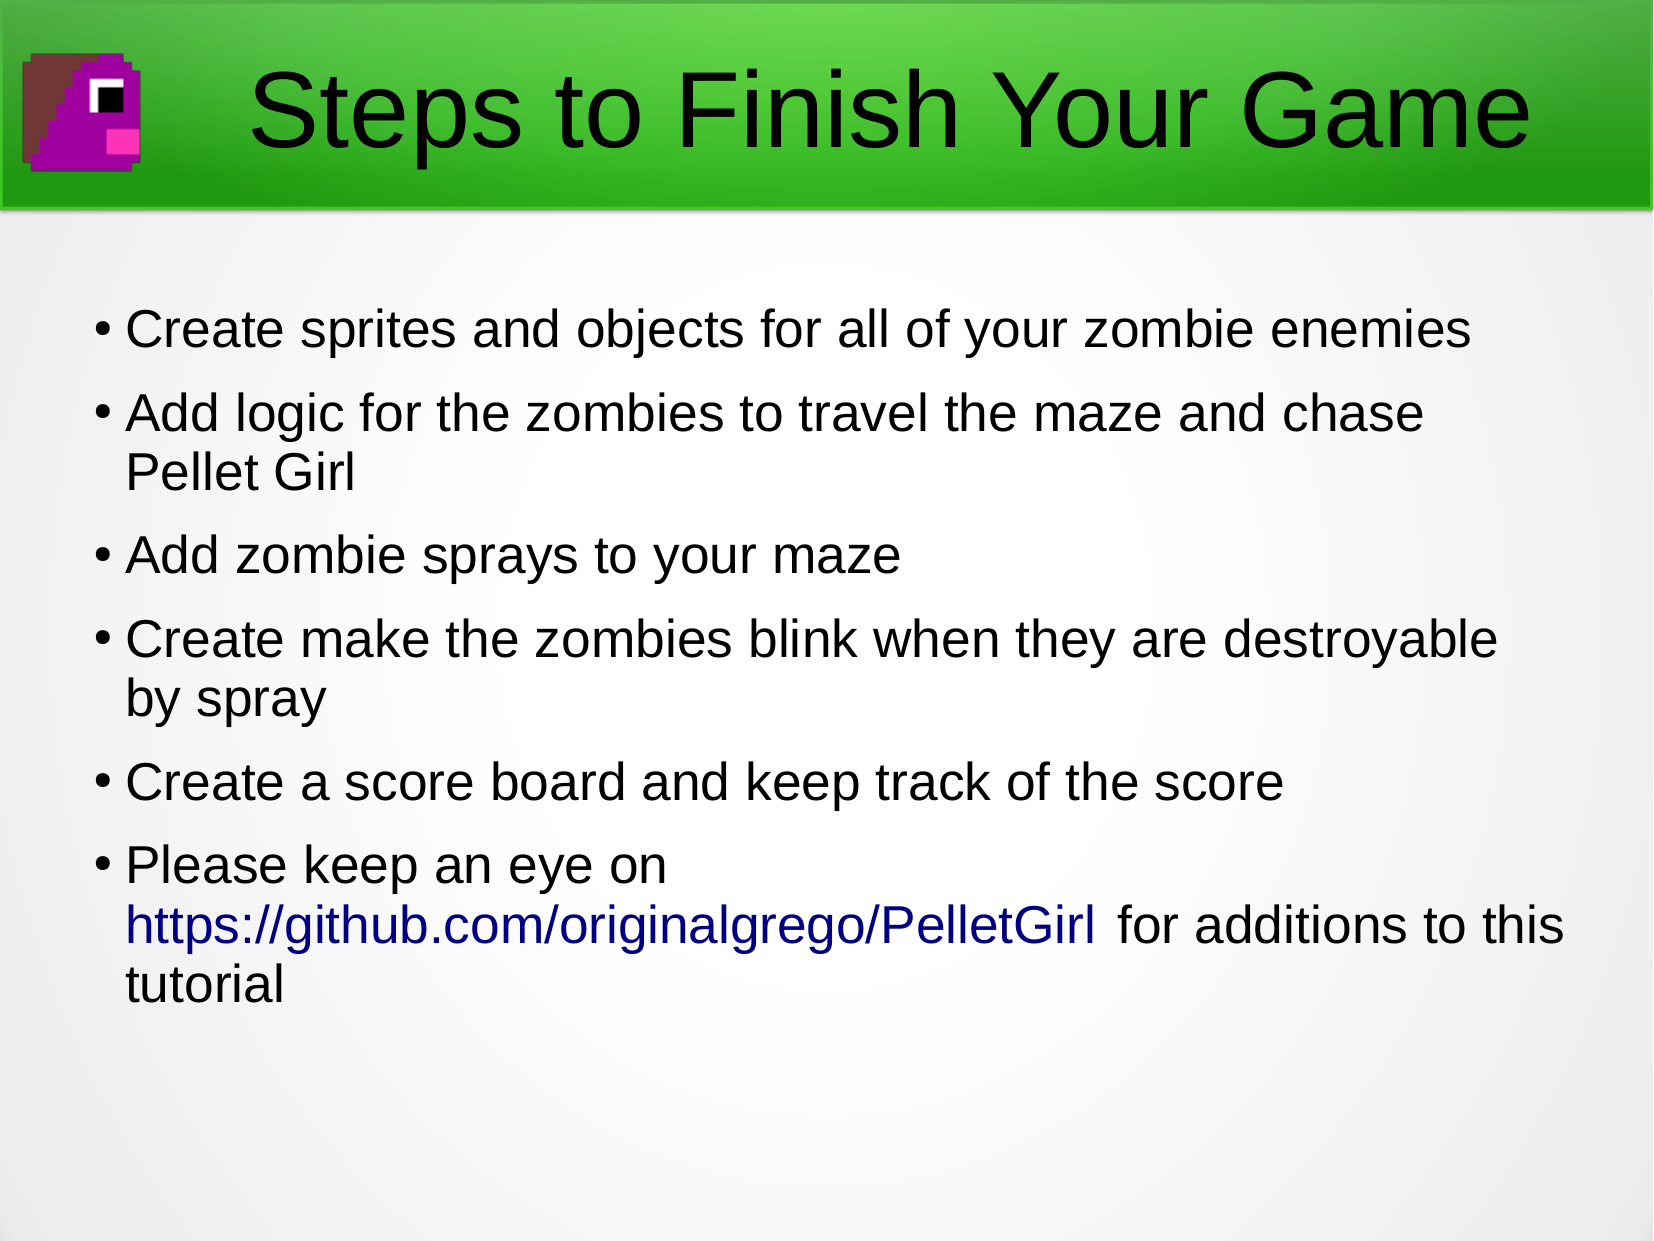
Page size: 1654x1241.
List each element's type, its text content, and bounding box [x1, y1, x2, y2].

title Steps to Finish Your Game [148, 30, 1636, 190]
picture [15, 46, 148, 180]
list Create sprites and objects for all of your zombie enemies Add logic for the zombies to travel the maze and chase Pellet Girl Add zombie sprays to your maze Create make the zombies blink when they are destroyable by spray Create a score board and keep track of the score Please keep an eye on https://github.com/originalgrego/PelletGirl for additions to this tutorial [82, 299, 1571, 1019]
